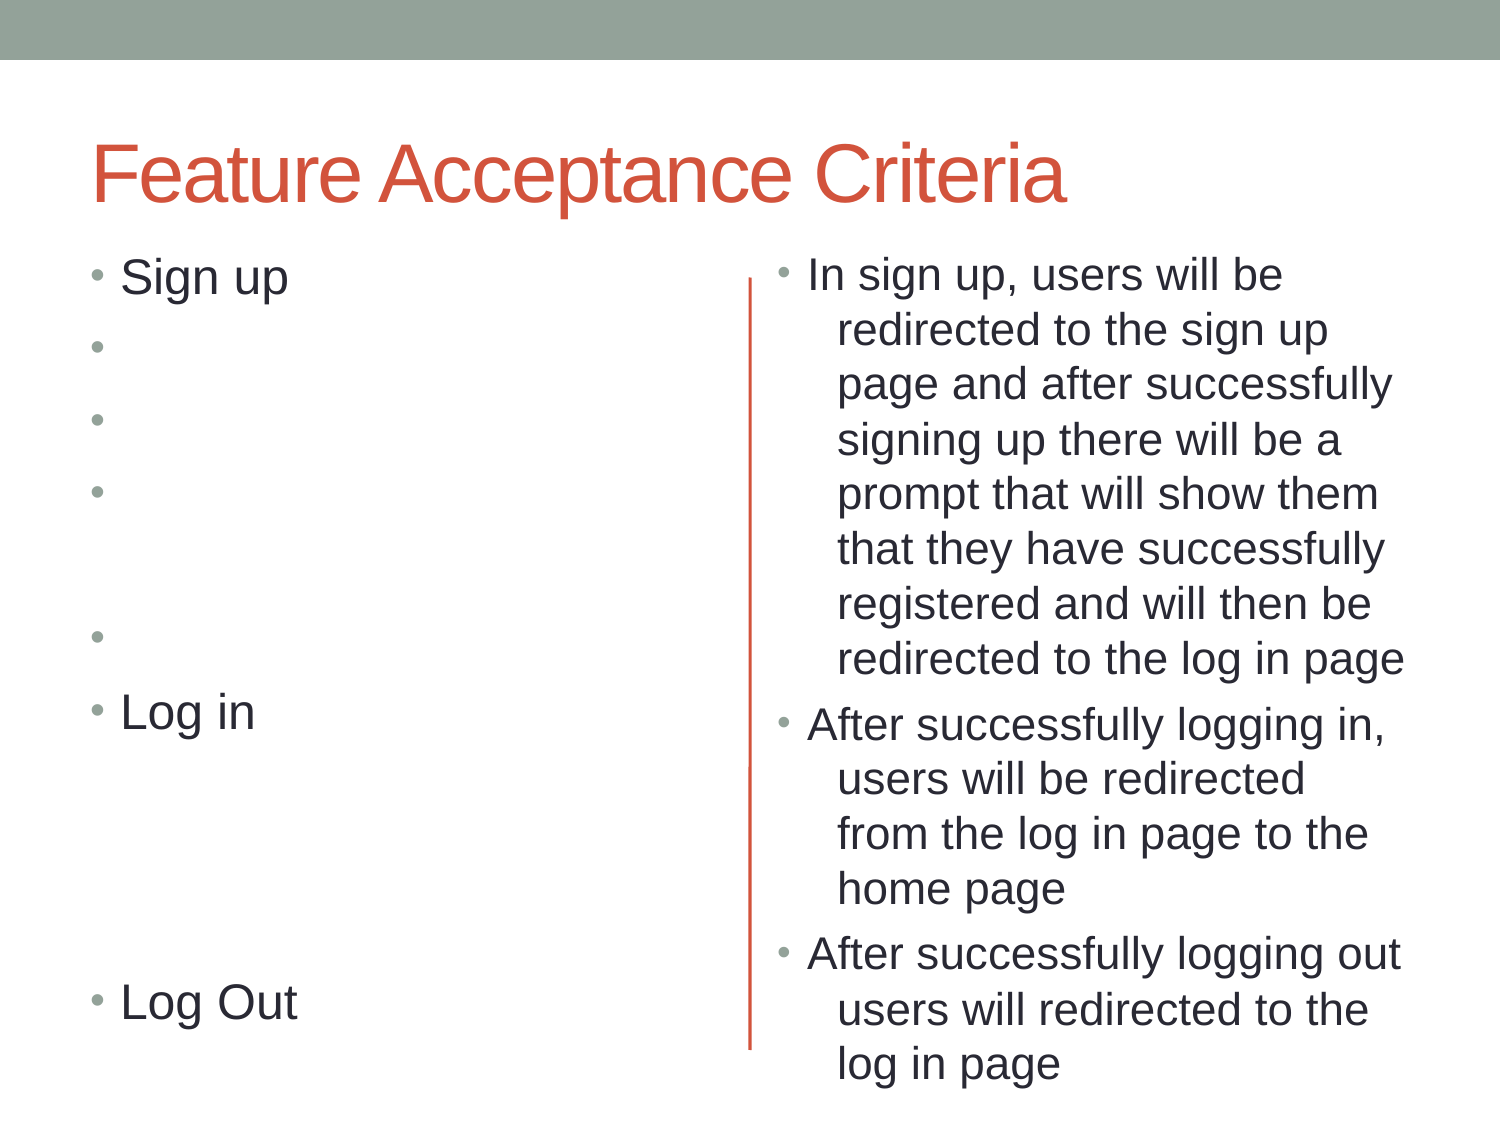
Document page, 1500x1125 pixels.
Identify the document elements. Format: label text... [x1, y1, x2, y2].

title Feature Acceptance Criteria [75, 87, 1426, 251]
list Sign up Log in Log Out [75, 236, 738, 1088]
list In sign up, users will be redirected to the sign up page and after successfully signing up there will be a prompt that will show them that they have successfully registered and will then be redirected to the log in page After successfully logging in, users will be redirected from the log in page to the home page After successfully logging out users will redirected to the log in page [761, 236, 1426, 1101]
